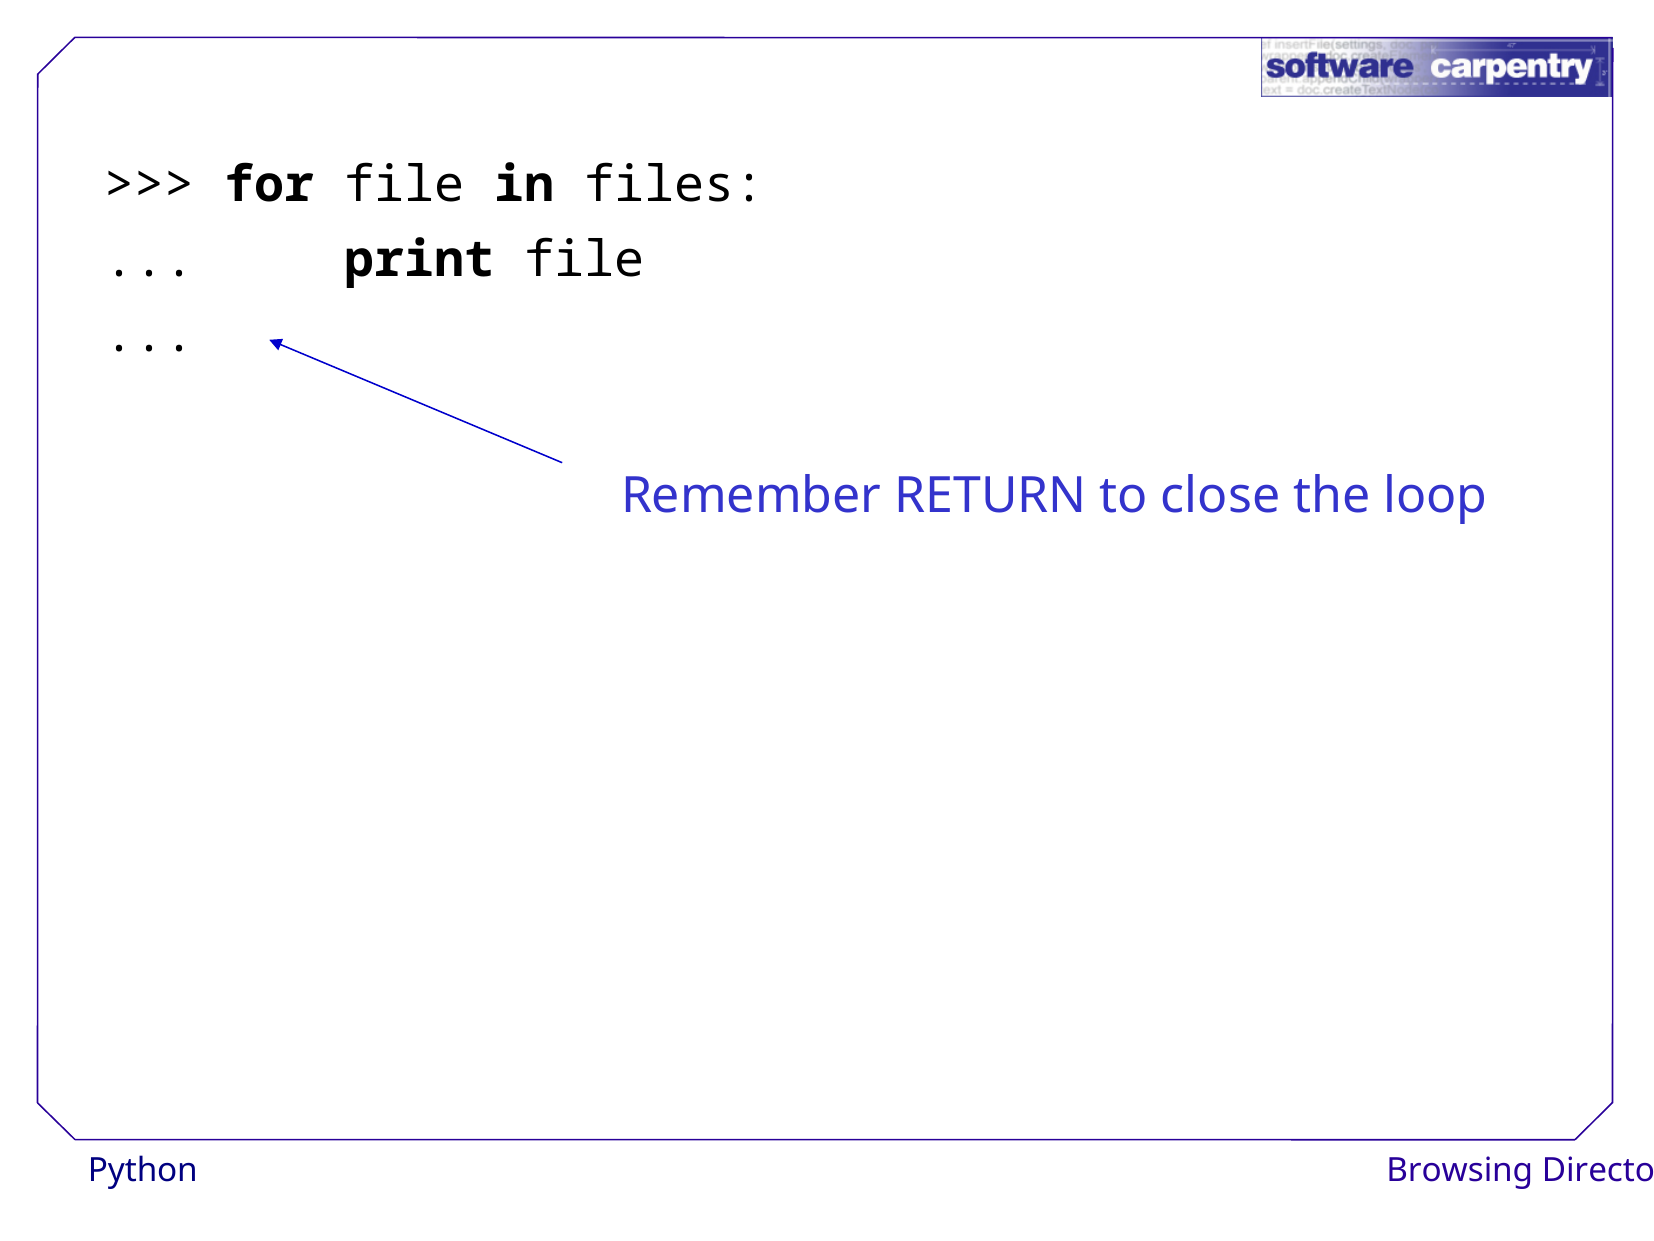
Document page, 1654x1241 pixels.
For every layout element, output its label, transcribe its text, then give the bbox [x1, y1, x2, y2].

text_box Remember RETURN to close the loop [606, 440, 1070, 535]
picture [1261, 39, 1613, 97]
text_box >>> for file in files: ... print file ... [89, 128, 1512, 1037]
